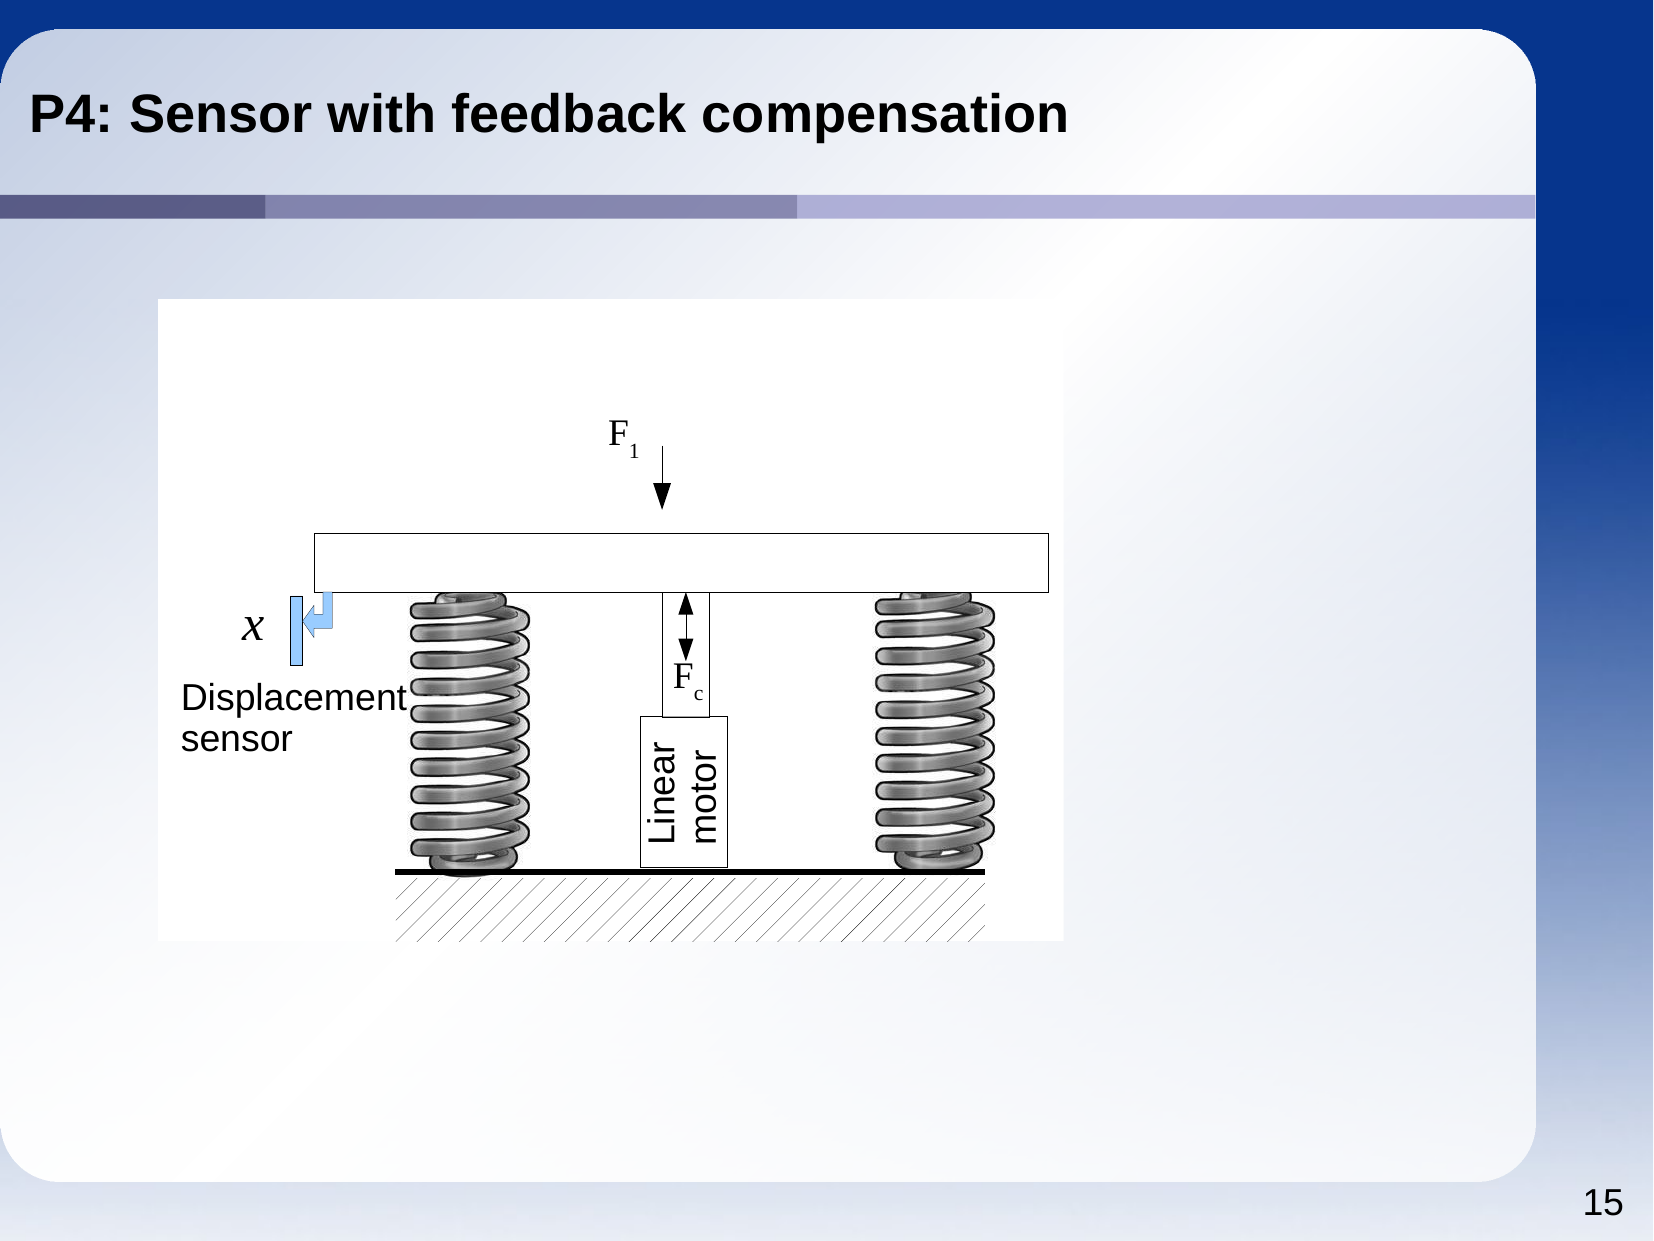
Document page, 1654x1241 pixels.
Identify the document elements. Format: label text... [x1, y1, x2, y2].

chart [158, 299, 1064, 942]
picture [0, 0, 1654, 1241]
title P4: Sensor with feedback compensation [29, 49, 1506, 178]
